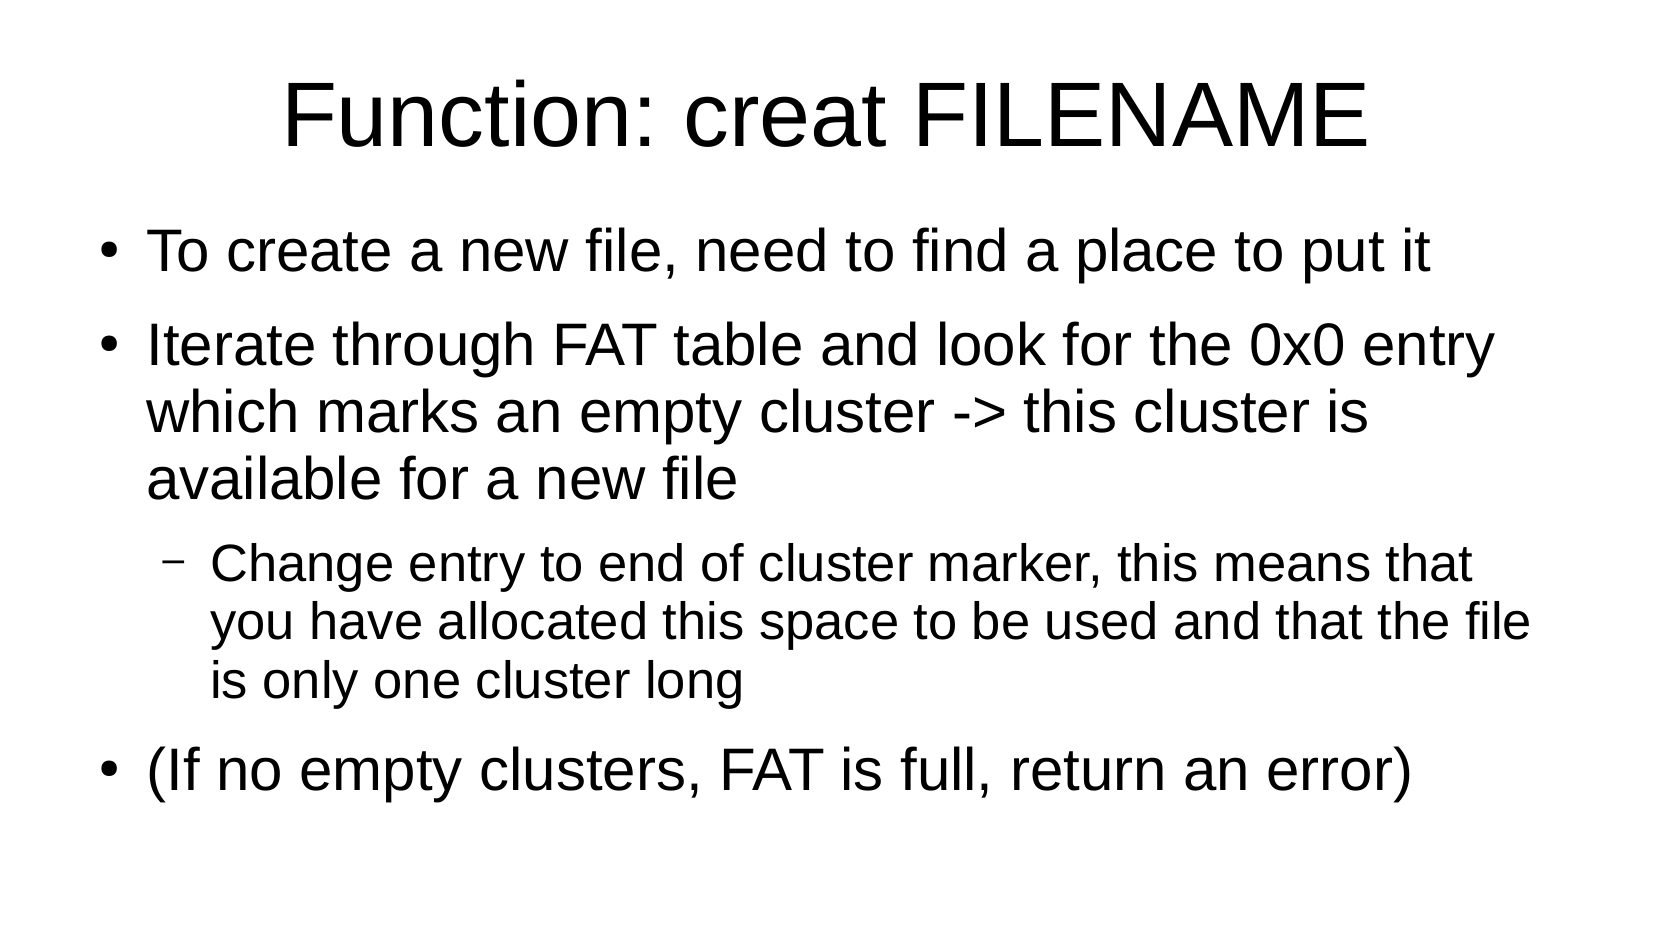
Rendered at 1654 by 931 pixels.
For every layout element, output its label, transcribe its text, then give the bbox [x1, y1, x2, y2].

title Function: creat FILENAME [82, 37, 1571, 193]
list To create a new file, need to find a place to put it Iterate through FAT table and look for the 0x0 entry which marks an empty cluster -> this cluster is available for a new file Change entry to end of cluster marker, this means that you have allocated this space to be used and that the file is only one cluster long (If no empty clusters, FAT is full, return an error) [82, 217, 1571, 811]
